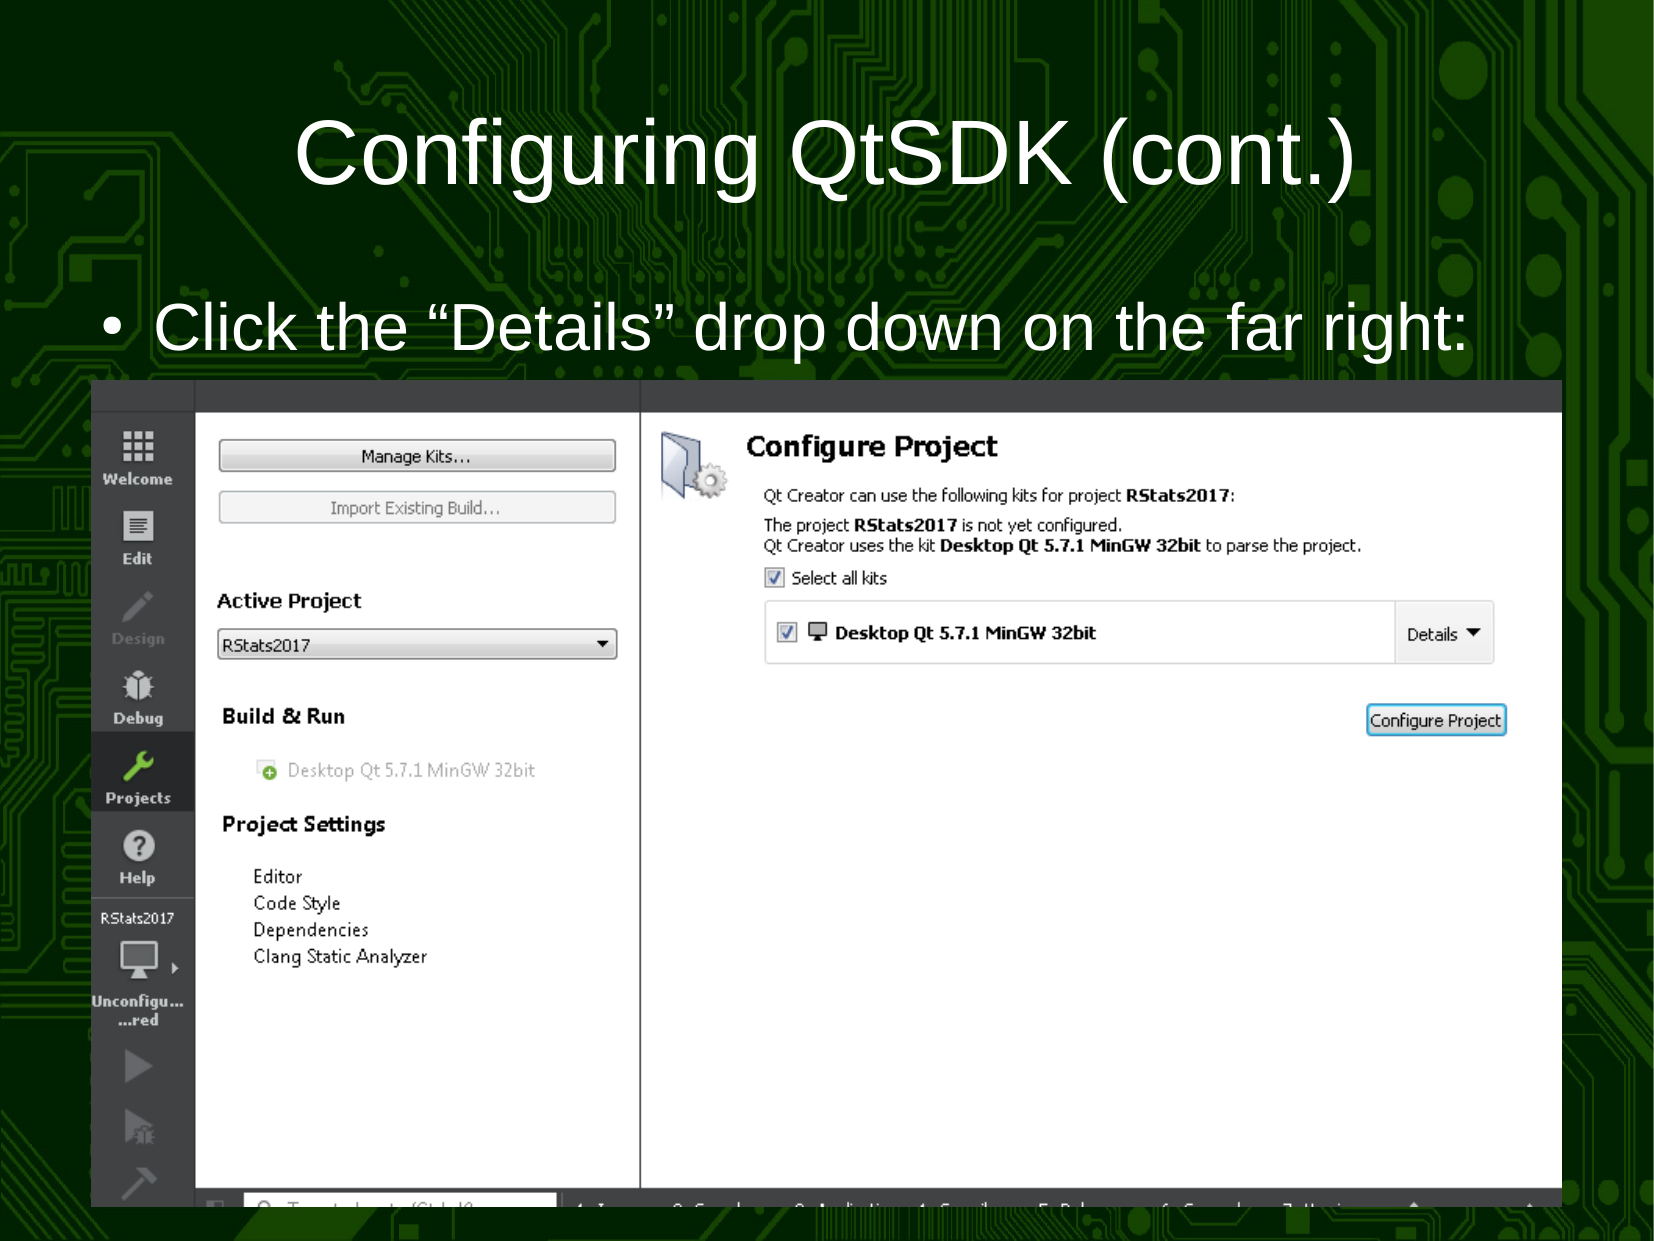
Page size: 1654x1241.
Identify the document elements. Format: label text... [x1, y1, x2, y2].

list Click the “Details” drop down on the far right: [82, 290, 1571, 406]
picture [0, 0, 1654, 1241]
title Configuring QtSDK (cont.) [82, 49, 1571, 257]
